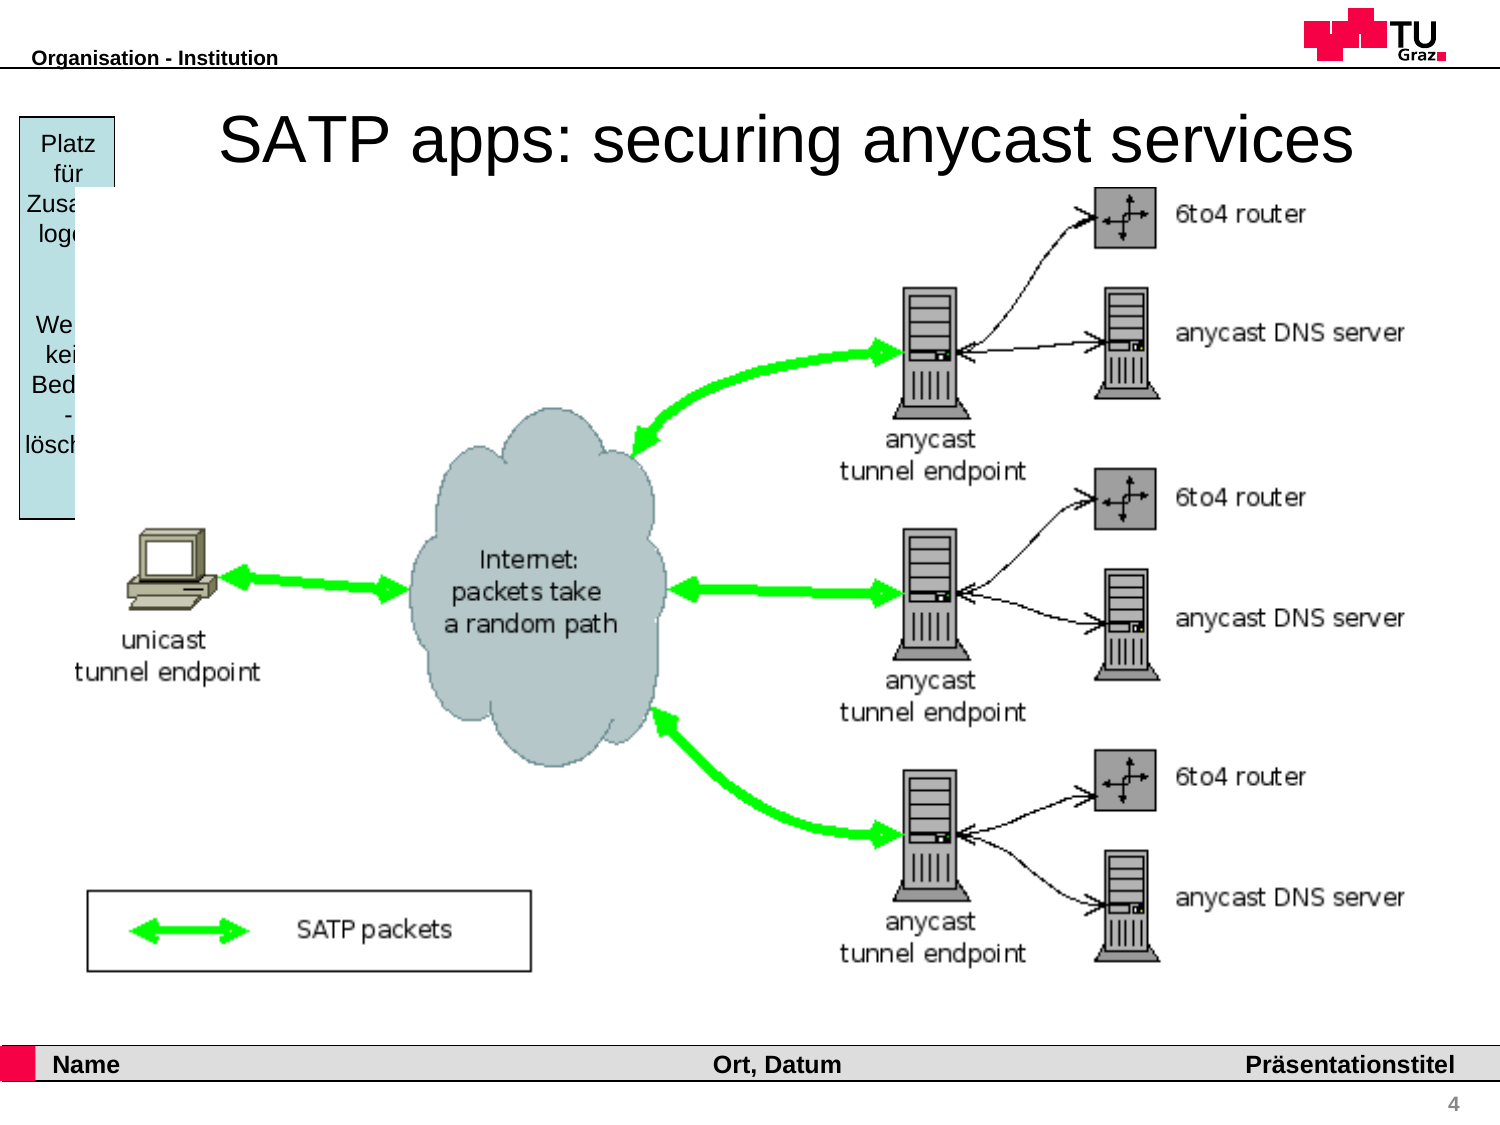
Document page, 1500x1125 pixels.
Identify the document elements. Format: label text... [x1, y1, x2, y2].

picture [75, 187, 1411, 1013]
title SATP apps: securing anycast services [150, 90, 1426, 188]
